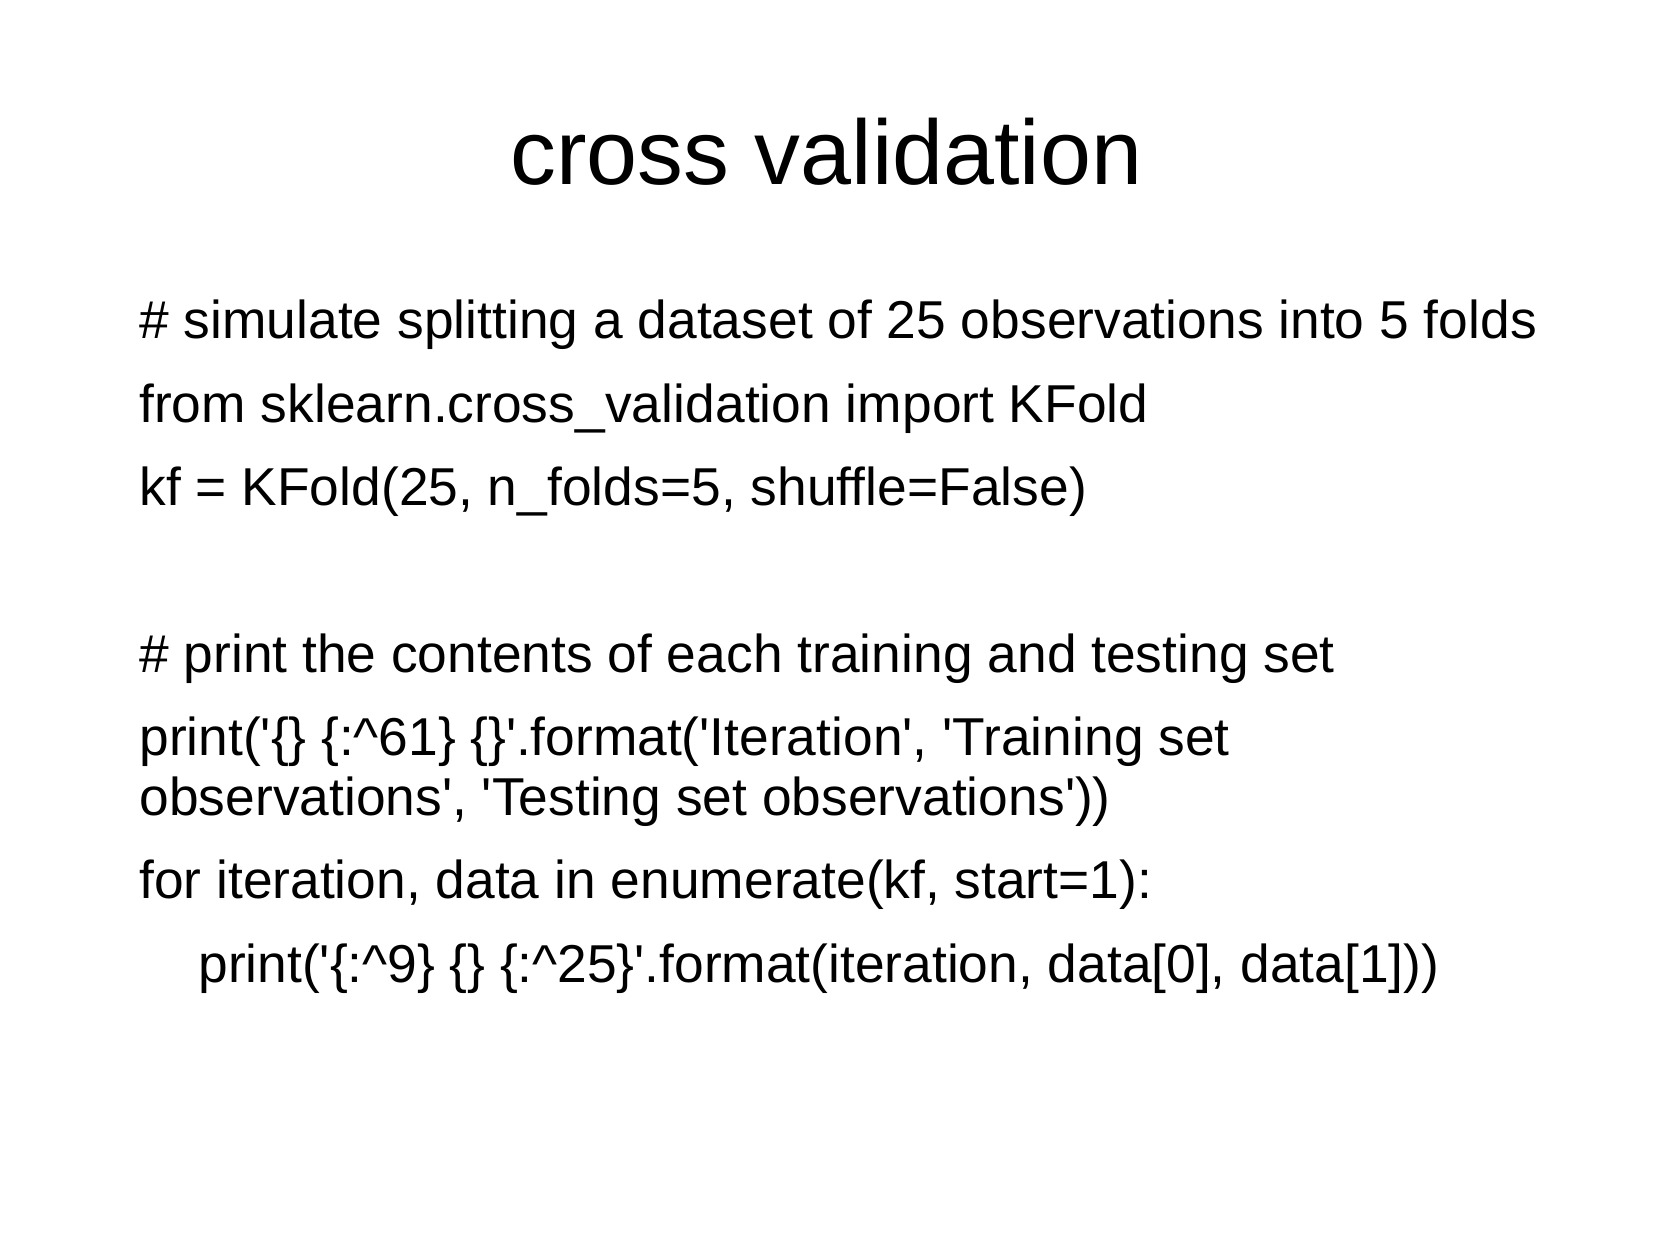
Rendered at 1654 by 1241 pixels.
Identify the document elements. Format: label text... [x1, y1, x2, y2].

title cross validation [82, 49, 1571, 257]
list # simulate splitting a dataset of 25 observations into 5 folds from sklearn.cross_validation import KFold kf = KFold(25, n_folds=5, shuffle=False) # print the contents of each training and testing set print('{} {:^61} {}'.format('Iteration', 'Training set observations', 'Testing set observations')) for iteration, data in enumerate(kf, start=1): print('{:^9} {} {:^25}'.format(iteration, data[0], data[1])) [82, 290, 1571, 1010]
